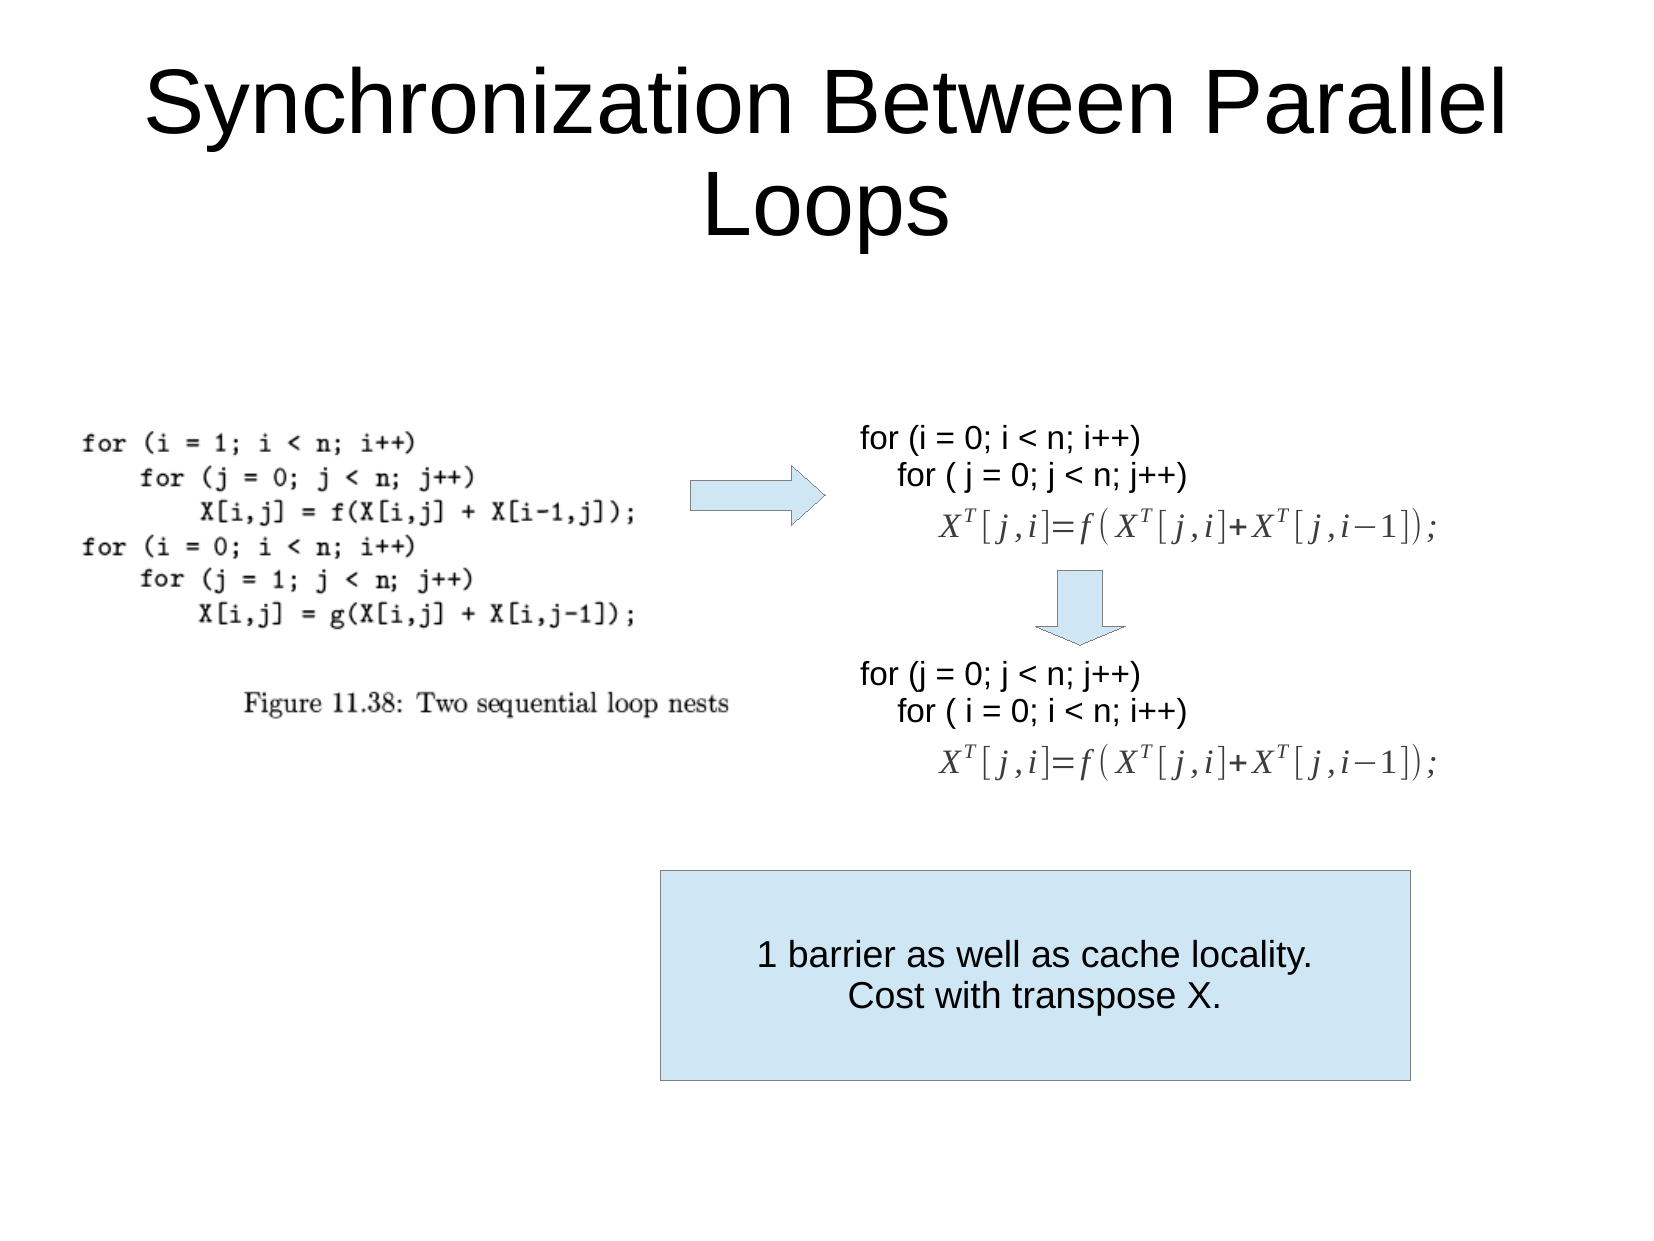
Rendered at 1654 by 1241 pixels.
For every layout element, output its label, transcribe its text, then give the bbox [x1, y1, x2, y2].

text_box 1 barrier as well as cache locality. Cost with transpose X. [660, 870, 1411, 1081]
text_box [1035, 570, 1126, 646]
chart [928, 502, 1446, 548]
picture [72, 419, 736, 722]
text_box for (j = 0; j < n; j++) for ( i = 0; i < n; i++) [845, 648, 1486, 784]
text_box [690, 465, 826, 526]
text_box for (i = 0; i < n; i++) for ( j = 0; j < n; j++) [845, 412, 1486, 548]
title Synchronization Between Parallel Loops [82, 49, 1571, 257]
chart [928, 739, 1446, 785]
